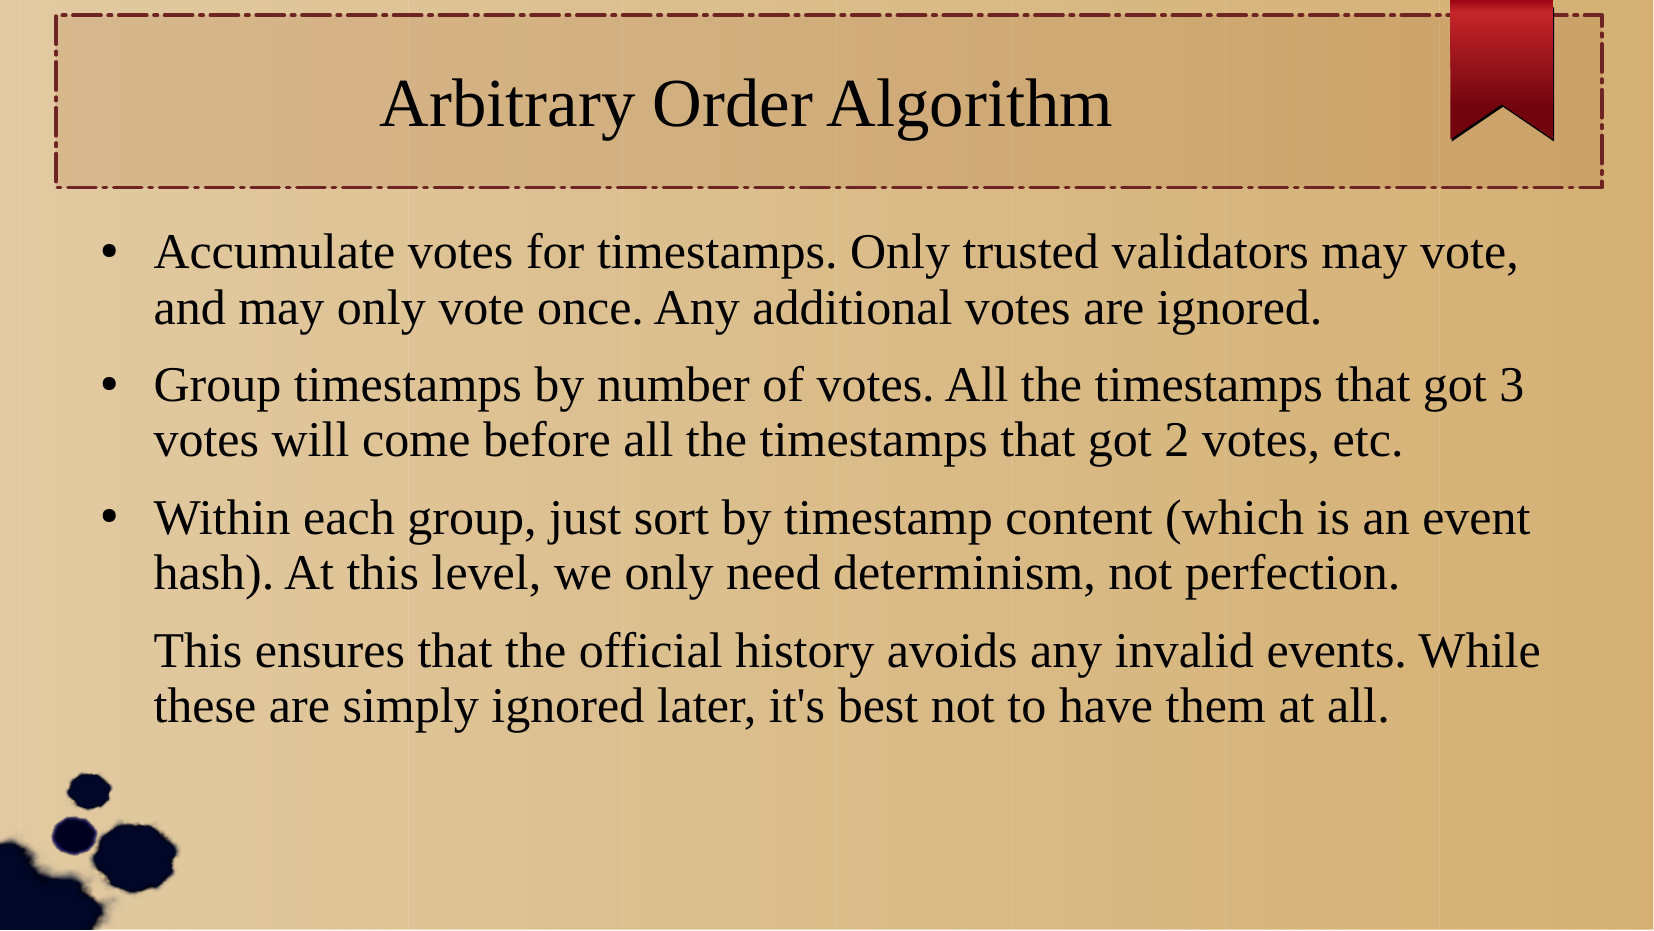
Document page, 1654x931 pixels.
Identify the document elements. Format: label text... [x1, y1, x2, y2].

title Arbitrary Order Algorithm [82, 35, 1412, 172]
list Accumulate votes for timestamps. Only trusted validators may vote, and may only vote once. Any additional votes are ignored. Group timestamps by number of votes. All the timestamps that got 3 votes will come before all the timestamps that got 2 votes, etc. Within each group, just sort by timestamp content (which is an event hash). At this level, we only need determinism, not perfection. This ensures that the official history avoids any invalid events. While these are simply ignored later, it's best not to have them at all. [82, 224, 1571, 764]
